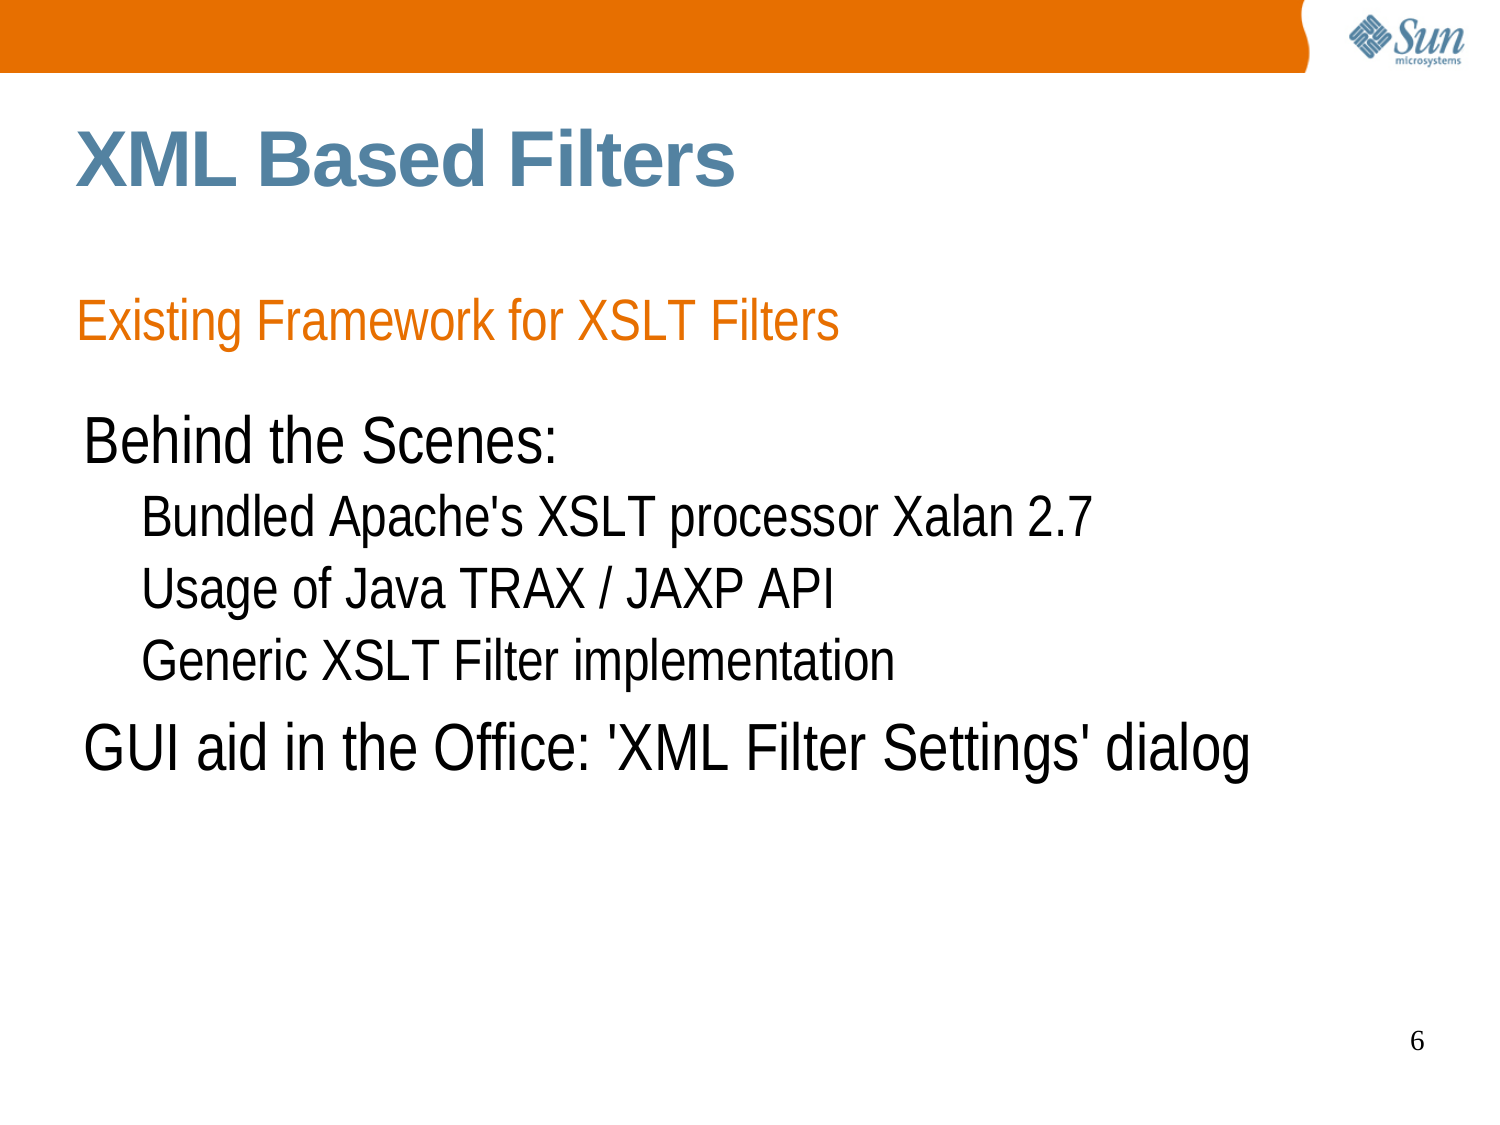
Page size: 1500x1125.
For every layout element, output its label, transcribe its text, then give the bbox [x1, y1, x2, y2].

picture [0, 0, 1500, 73]
title XML Based Filters [75, 123, 1437, 227]
list Behind the Scenes: Bundled Apache's XSLT processor Xalan 2.7 Usage of Java TRAX / JAXP API Generic XSLT Filter implementation GUI aid in the Office: 'XML Filter Settings' dialog [64, 411, 1401, 1125]
text_box Existing Framework for XSLT Filters [76, 295, 1344, 364]
